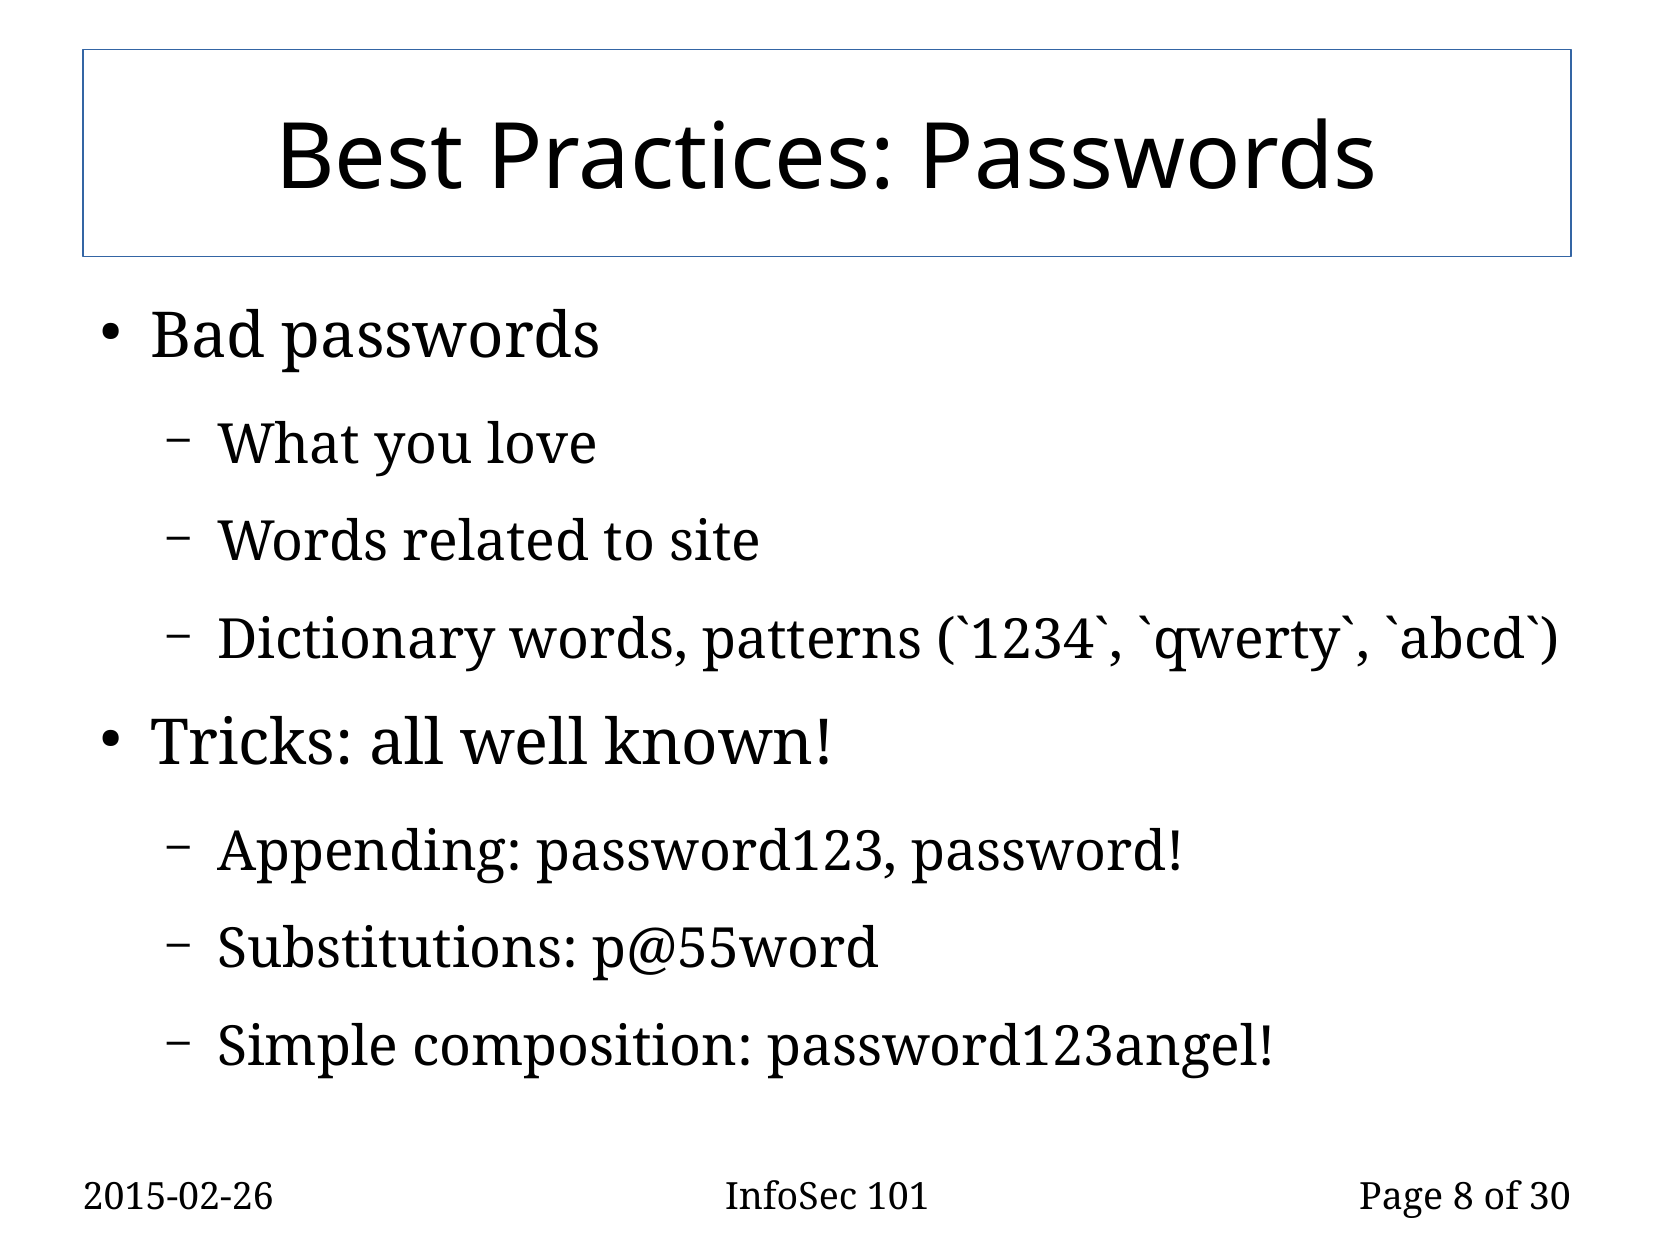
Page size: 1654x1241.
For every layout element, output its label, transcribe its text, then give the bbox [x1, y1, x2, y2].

list Bad passwords What you love Words related to site Dictionary words, patterns (`1234`, `qwerty`, `abcd`) Tricks: all well known! Appending: password123, password! Substitutions: p@55word Simple composition: password123angel! [82, 290, 1571, 1126]
title Best Practices: Passwords [82, 49, 1571, 257]
